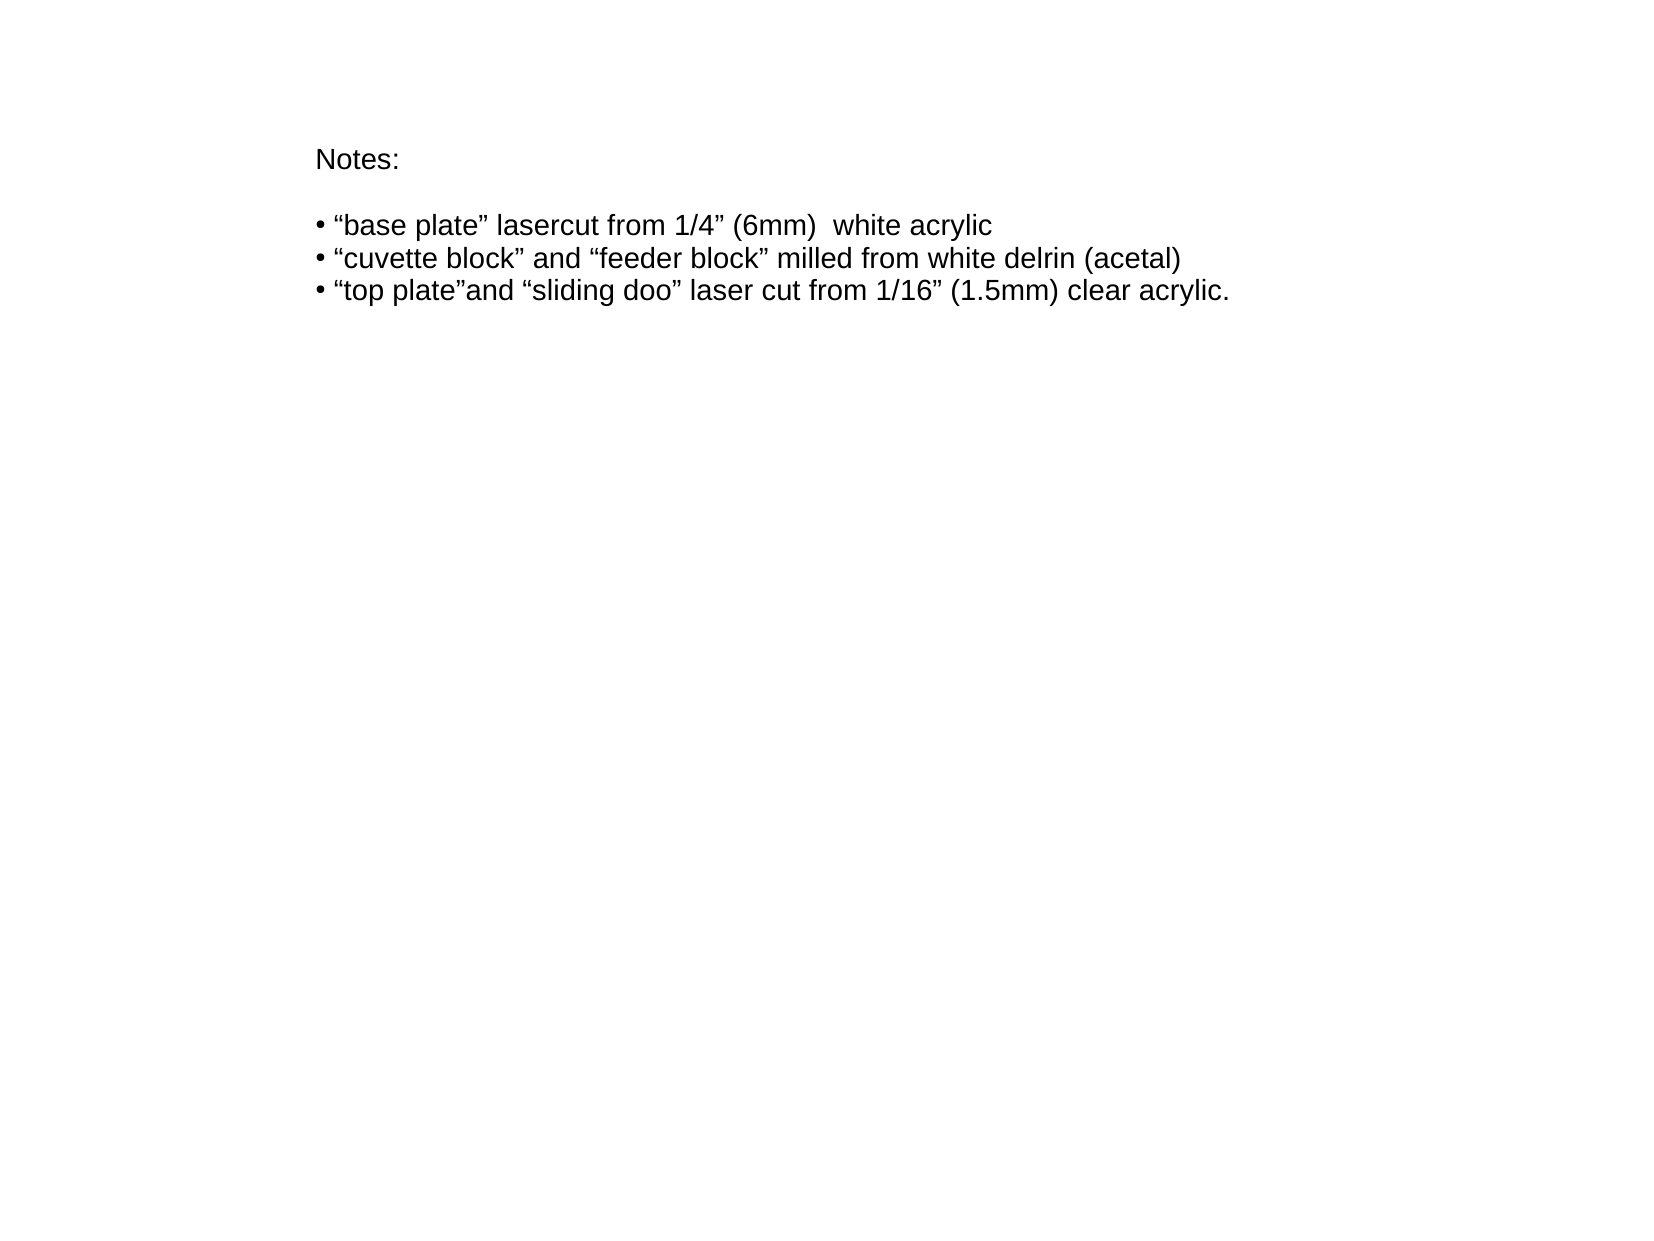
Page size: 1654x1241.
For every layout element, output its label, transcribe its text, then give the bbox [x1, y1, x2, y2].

text_box Notes: “base plate” lasercut from 1/4” (6mm) white acrylic “cuvette block” and “feeder block” milled from white delrin (acetal) “top plate”and “sliding doo” laser cut from 1/16” (1.5mm) clear acrylic. [300, 135, 1247, 315]
